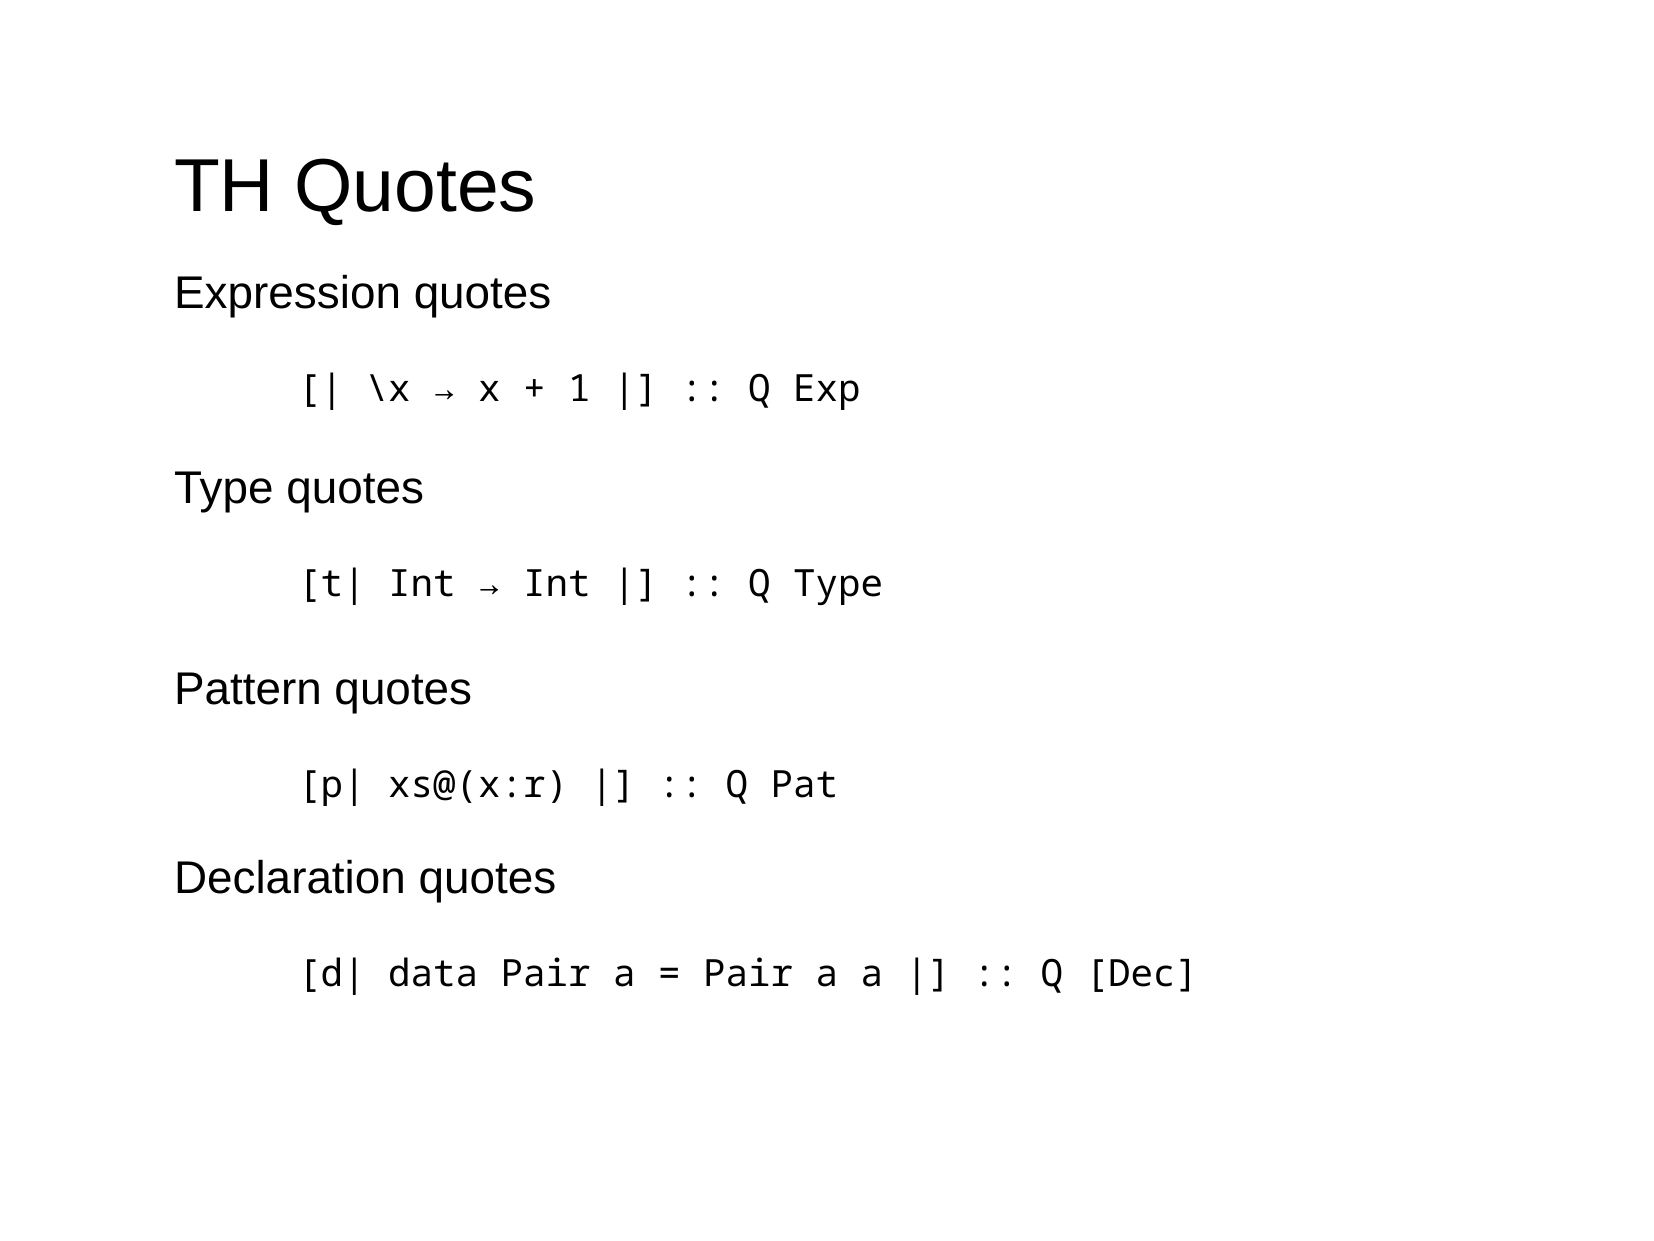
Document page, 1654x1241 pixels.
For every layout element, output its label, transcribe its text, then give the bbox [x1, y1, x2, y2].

text_box Type quotes [159, 454, 439, 521]
text_box Declaration quotes [159, 844, 572, 911]
text_box TH Quotes [159, 135, 553, 235]
text_box Expression quotes [159, 259, 567, 326]
text_box [| \x → x + 1 |] :: Q Exp [283, 354, 826, 414]
text_box Pattern quotes [159, 655, 488, 722]
text_box [t| Int → Int |] :: Q Type [283, 549, 847, 609]
text_box [d| data Pair a = Pair a a |] :: Q [Dec] [283, 938, 1134, 998]
text_box [p| xs@(x:r) |] :: Q Pat [283, 750, 806, 809]
